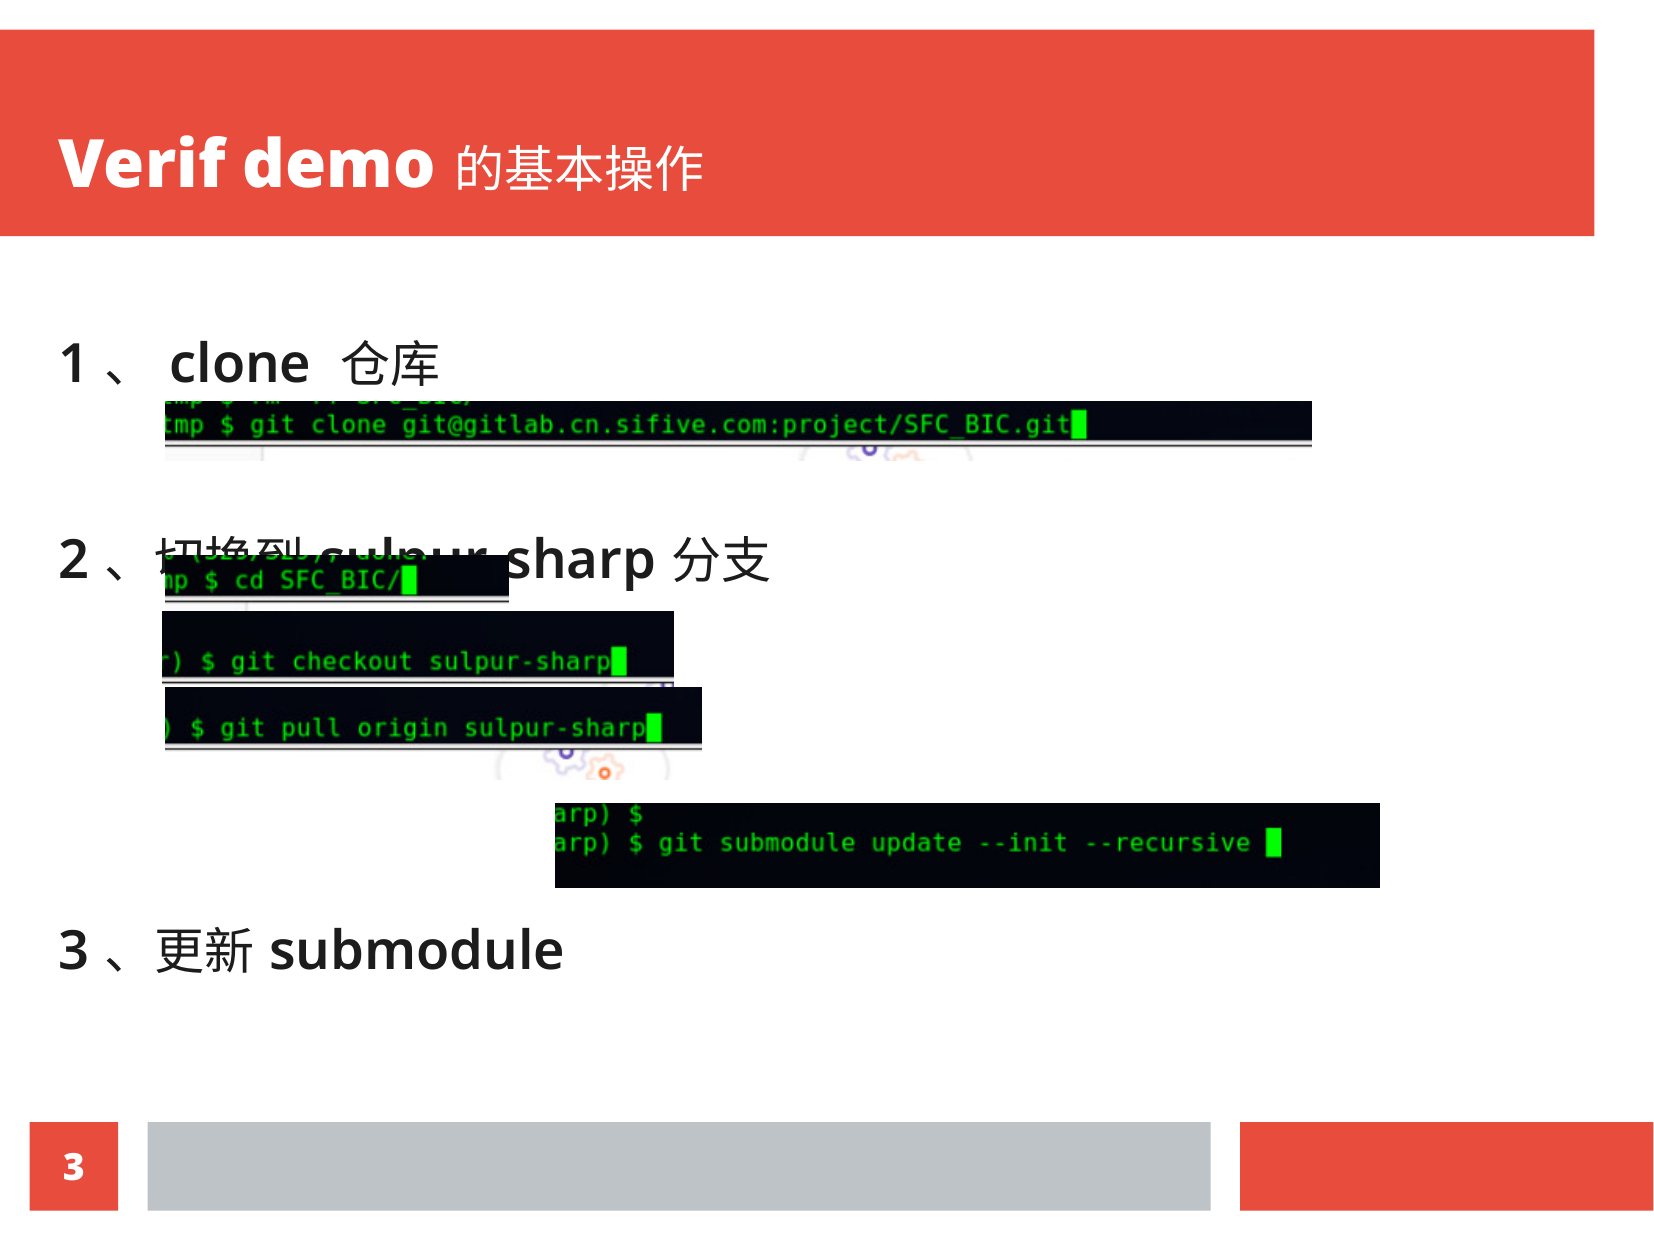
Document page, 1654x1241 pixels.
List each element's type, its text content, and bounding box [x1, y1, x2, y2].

picture [555, 803, 1380, 888]
picture [165, 401, 1312, 461]
picture [162, 555, 702, 780]
list 1、clone 仓库 2、切换到sulpur-sharp分支 3、更新submodule [59, 324, 1565, 1093]
title Verif demo的基本操作 [59, 59, 1595, 207]
